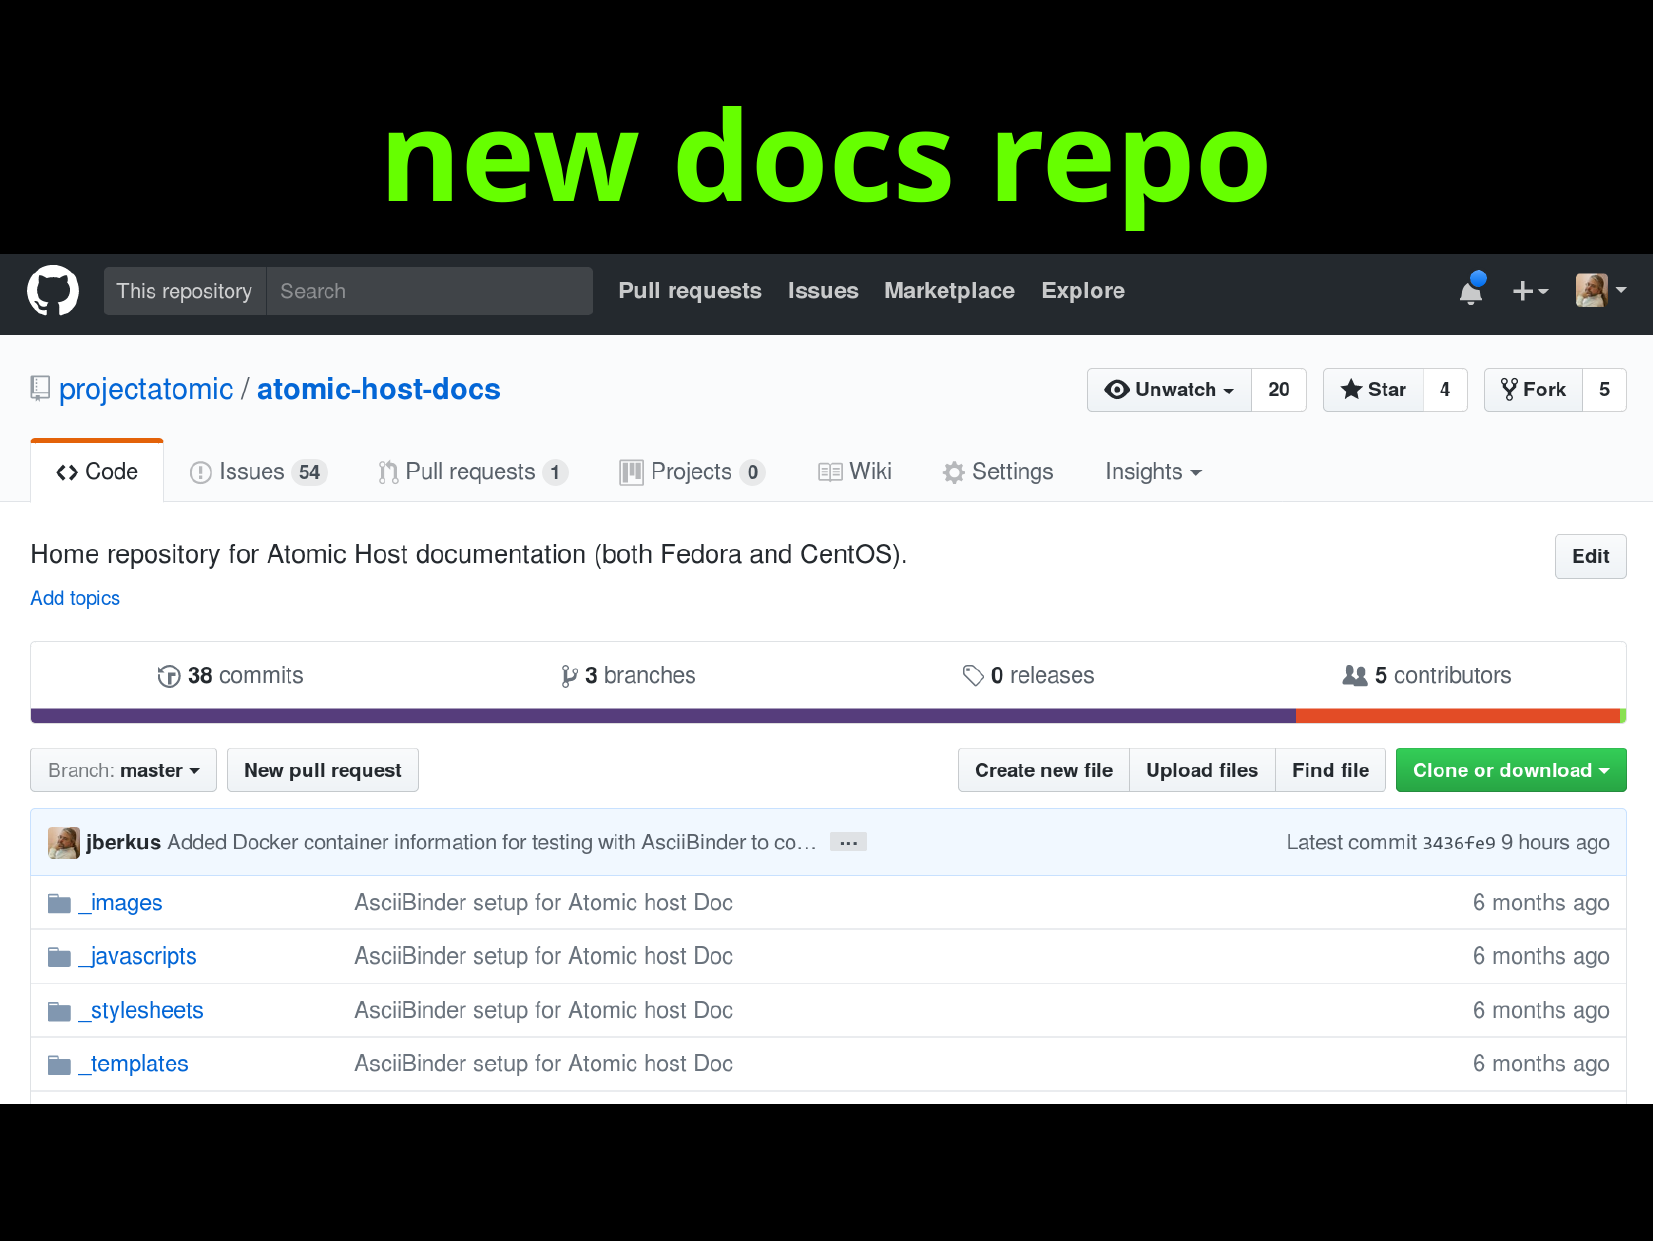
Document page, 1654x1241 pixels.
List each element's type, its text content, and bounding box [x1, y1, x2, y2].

picture [0, 254, 1653, 1104]
title new docs repo [82, 49, 1571, 254]
